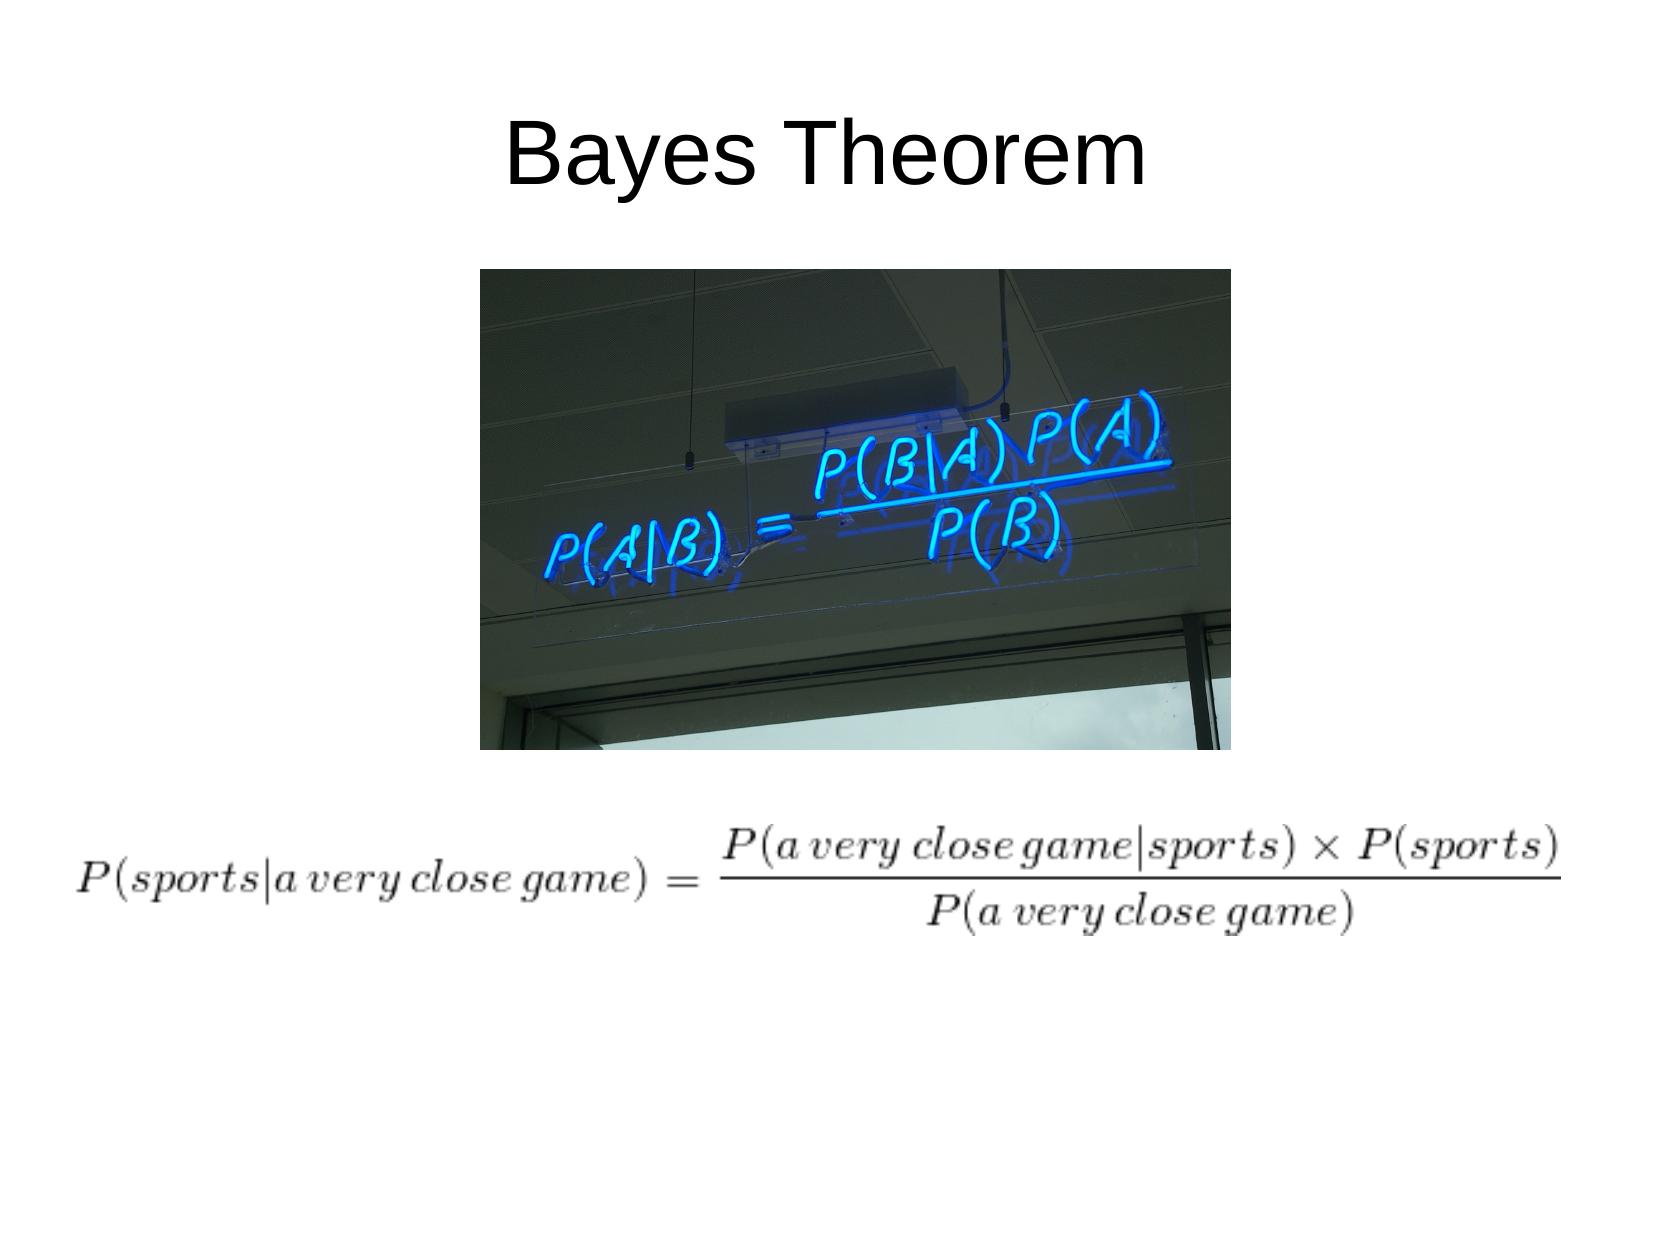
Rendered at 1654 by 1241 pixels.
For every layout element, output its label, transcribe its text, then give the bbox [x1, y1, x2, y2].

picture [75, 824, 1561, 936]
title Bayes Theorem [82, 49, 1571, 257]
picture [480, 269, 1231, 751]
